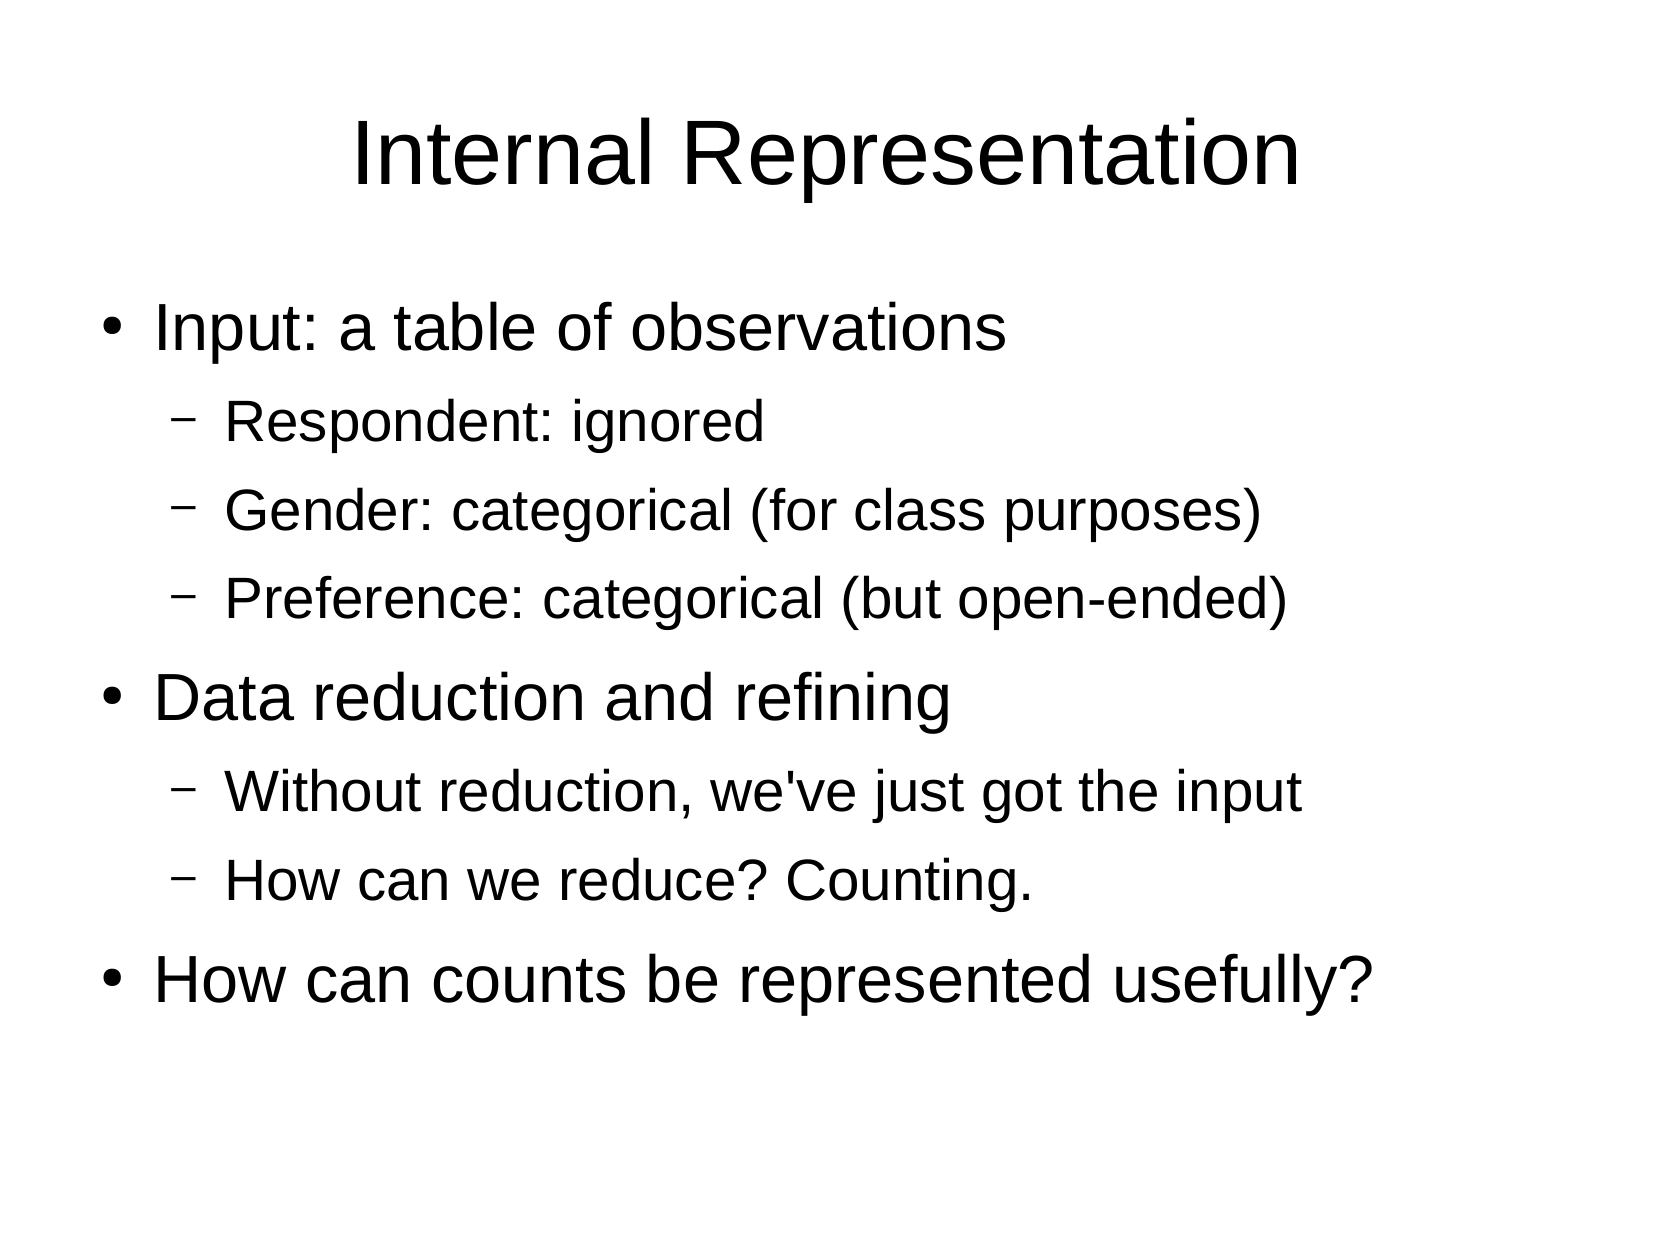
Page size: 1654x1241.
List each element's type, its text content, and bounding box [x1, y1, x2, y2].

list Input: a table of observations Respondent: ignored Gender: categorical (for class purposes) Preference: categorical (but open-ended) Data reduction and refining Without reduction, we've just got the input How can we reduce? Counting. How can counts be represented usefully? [82, 290, 1571, 1081]
title Internal Representation [82, 49, 1571, 257]
